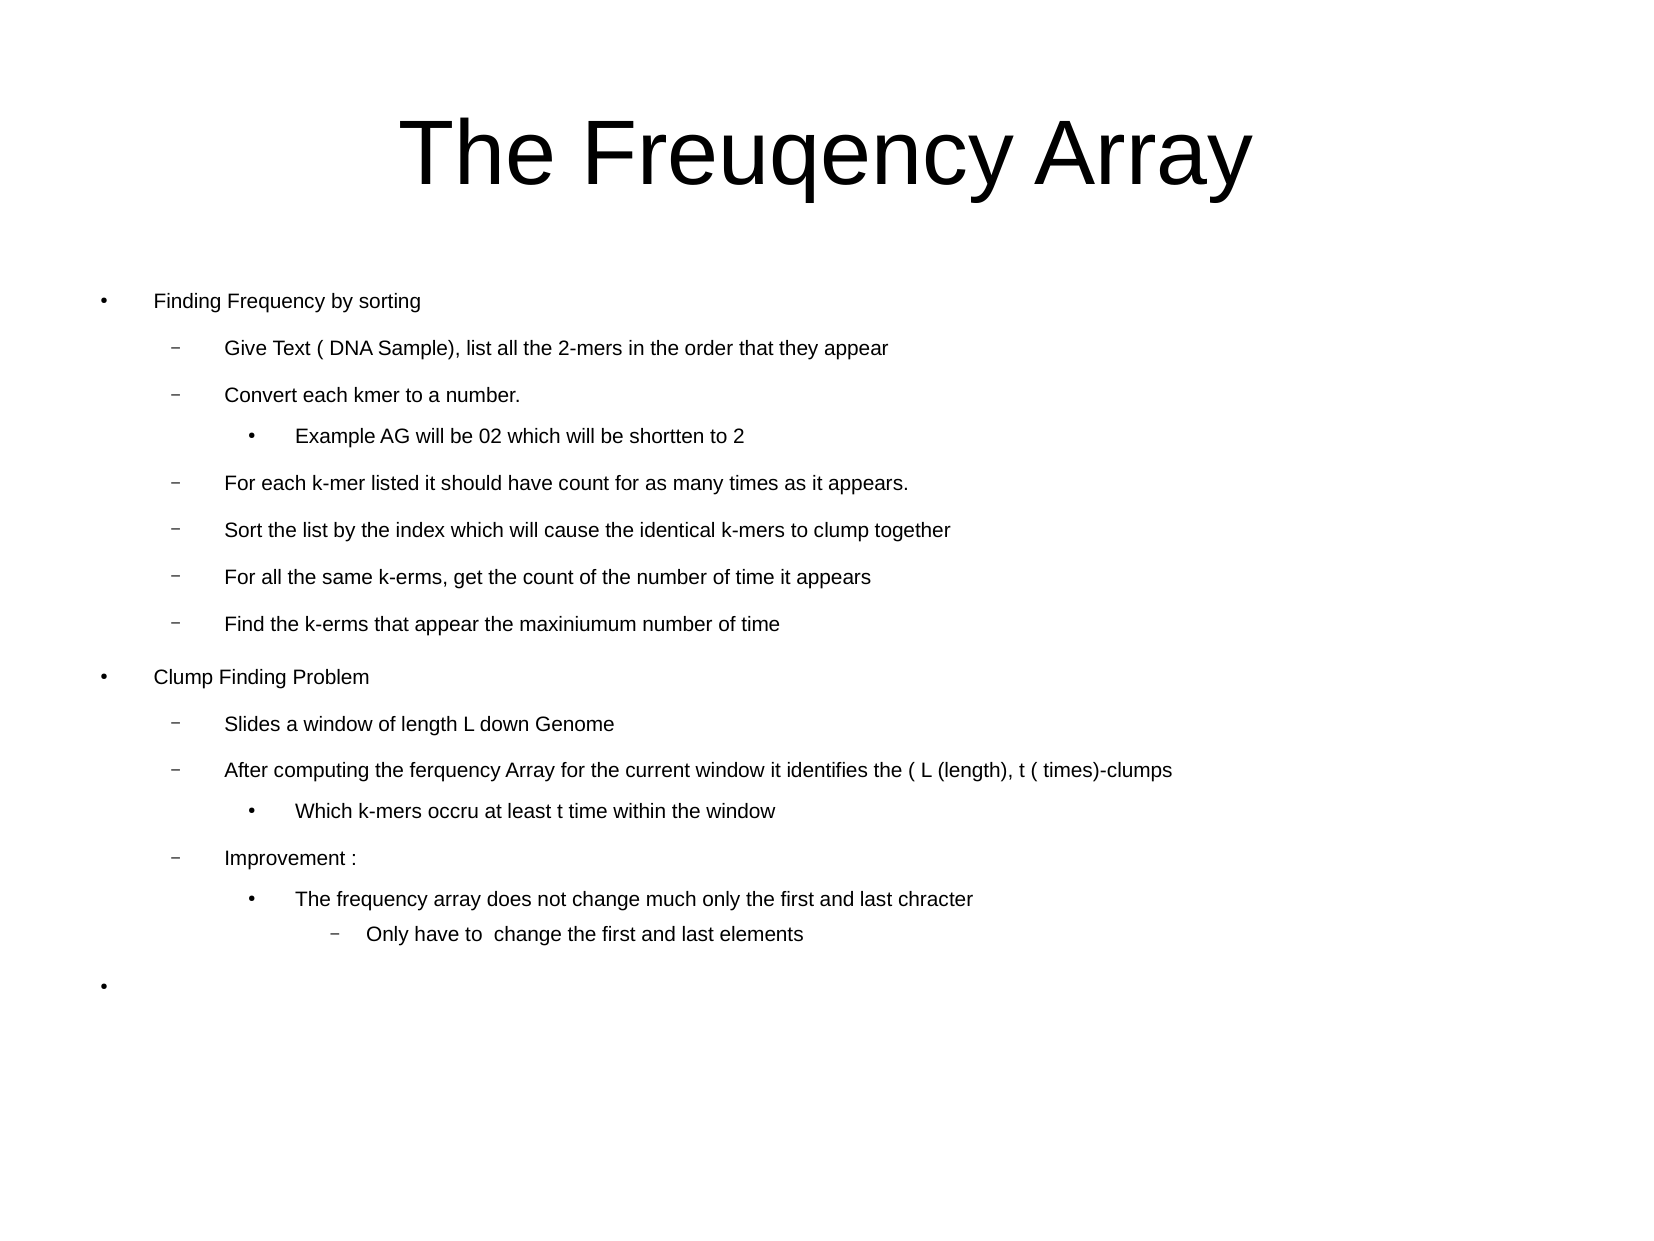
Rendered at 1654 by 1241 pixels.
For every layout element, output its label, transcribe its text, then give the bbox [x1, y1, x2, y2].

list Finding Frequency by sorting Give Text ( DNA Sample), list all the 2-mers in the order that they appear Convert each kmer to a number. Example AG will be 02 which will be shortten to 2 For each k-mer listed it should have count for as many times as it appears. Sort the list by the index which will cause the identical k-mers to clump together For all the same k-erms, get the count of the number of time it appears Find the k-erms that appear the maxiniumum number of time Clump Finding Problem Slides a window of length L down Genome After computing the ferquency Array for the current window it identifies the ( L (length), t ( times)-clumps Which k-mers occru at least t time within the window Improvement : The frequency array does not change much only the first and last chracter Only have to change the first and last elements [82, 290, 1571, 1229]
title The Freuqency Array [82, 49, 1571, 257]
